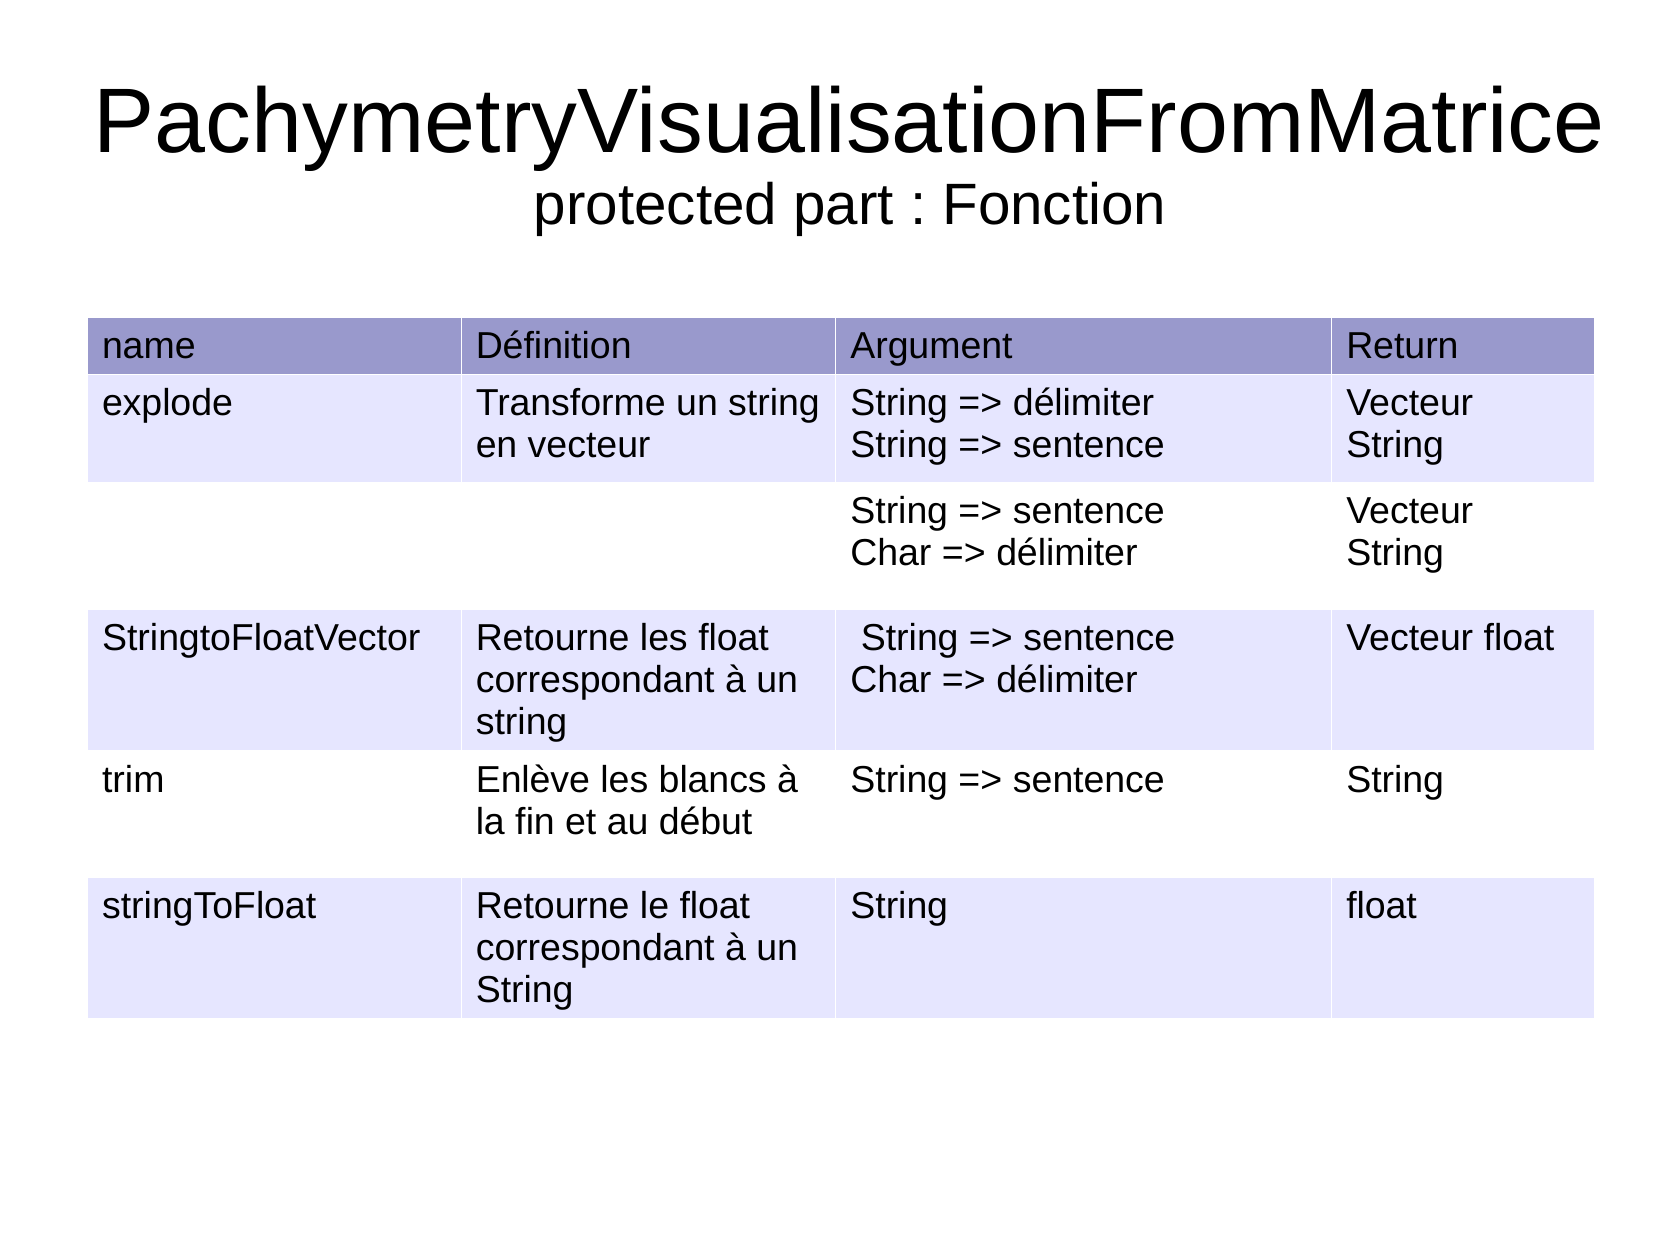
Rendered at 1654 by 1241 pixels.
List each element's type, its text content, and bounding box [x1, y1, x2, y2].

table_cell stringToFloat [88, 878, 461, 1018]
table_cell String => sentence [836, 751, 1331, 877]
table_cell Transforme un string en vecteur [462, 375, 835, 482]
title PachymetryVisualisationFromMatrice protected part : Fonction [82, 49, 1619, 257]
table_cell Retourne le float correspondant à un String [462, 878, 835, 1018]
table_cell String => délimiter String => sentence [836, 375, 1331, 482]
table_cell Vecteur float [1332, 610, 1594, 750]
table_cell float [1332, 878, 1594, 1018]
table_cell Retourne les float correspondant à un string [462, 610, 835, 750]
table_cell trim [88, 751, 461, 877]
table_cell String => sentence Char => délimiter [836, 610, 1331, 750]
table_cell [88, 483, 461, 609]
table_cell Vecteur String [1332, 375, 1594, 482]
table_cell String [1332, 751, 1594, 877]
table_cell [462, 483, 835, 609]
table_header Argument [836, 318, 1331, 374]
table_header name [88, 318, 461, 374]
table_cell Vecteur String [1332, 483, 1594, 609]
table_cell StringtoFloatVector [88, 610, 461, 750]
table_cell Enlève les blancs à la fin et au début [462, 751, 835, 877]
table_cell String => sentence Char => délimiter [836, 483, 1331, 609]
table_cell String [836, 878, 1331, 1018]
table_cell explode [88, 375, 461, 482]
table_header Return [1332, 318, 1594, 374]
table_header Définition [462, 318, 835, 374]
